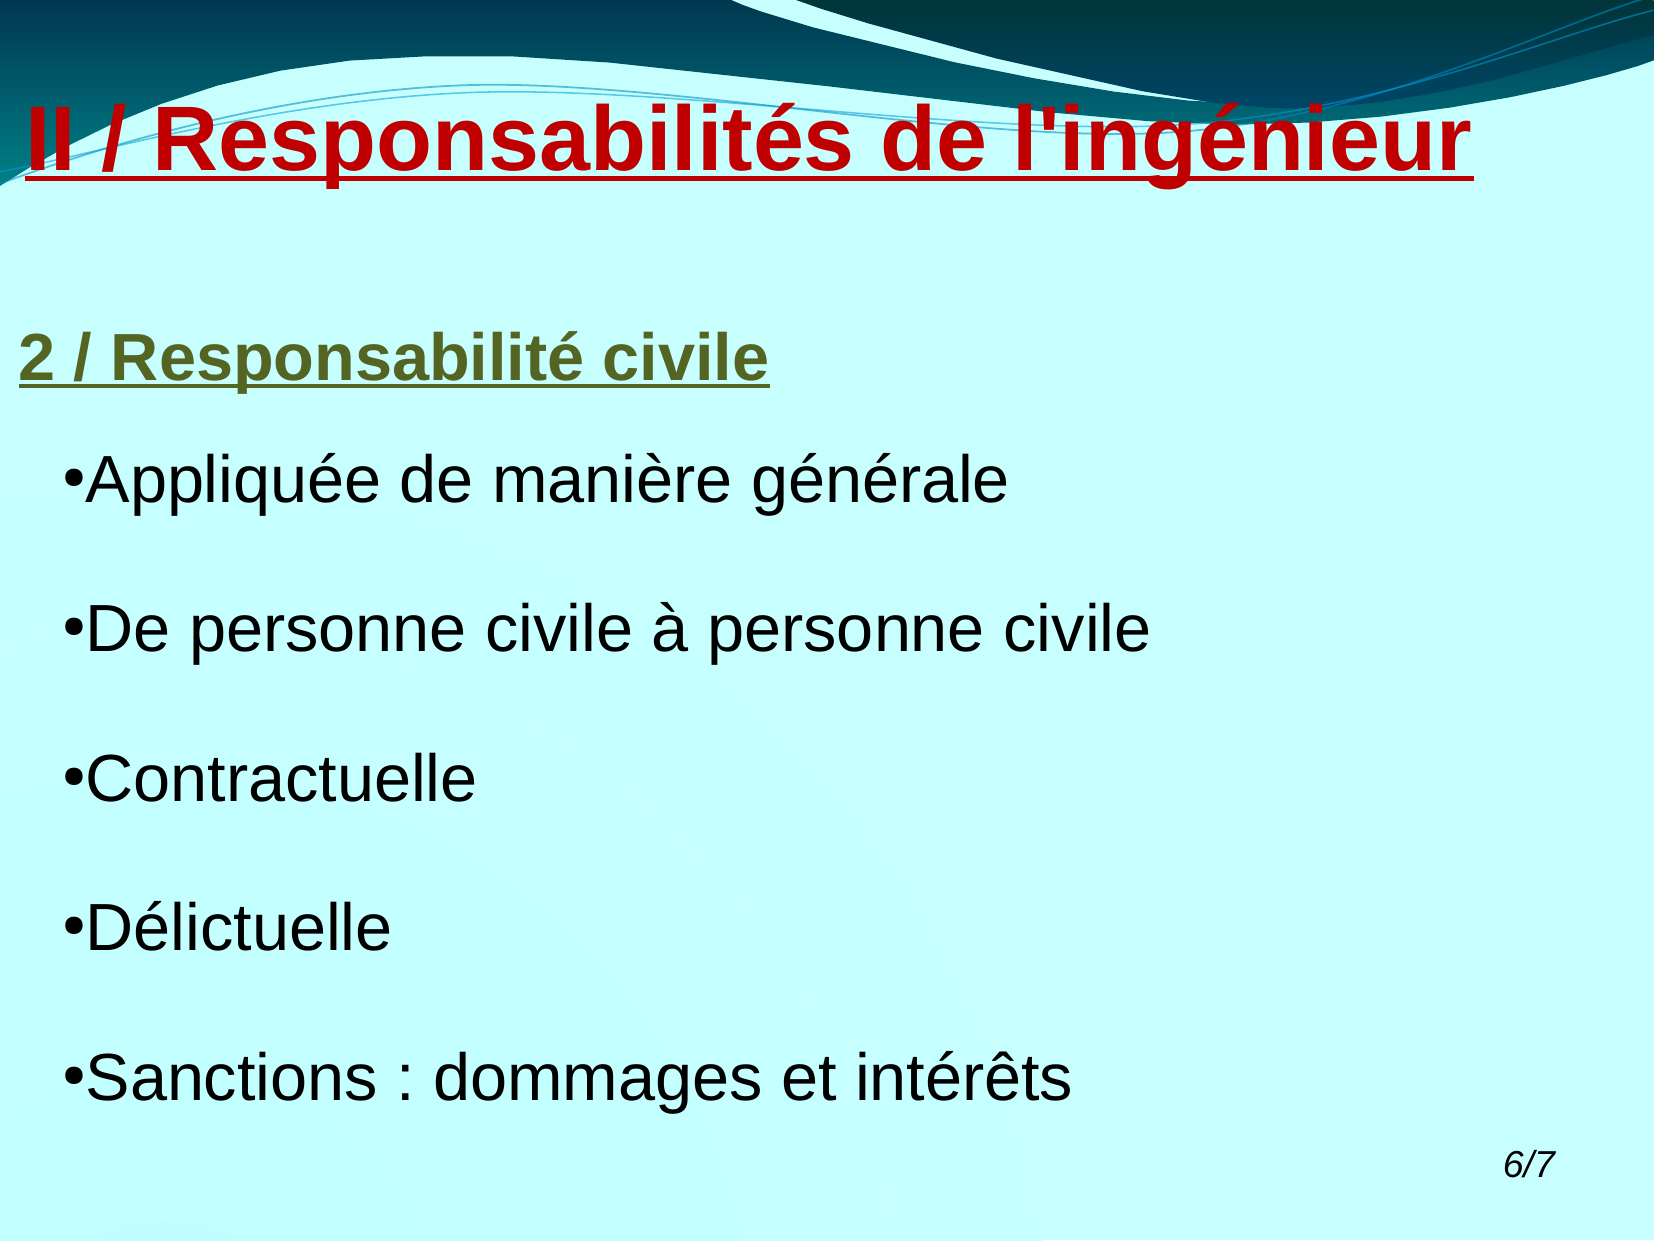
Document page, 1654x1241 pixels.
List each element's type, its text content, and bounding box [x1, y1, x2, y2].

text_box 6/7 [1488, 1136, 1570, 1193]
title II / Responsabilités de l'ingénieur 2 / Responsabilité civile [0, 70, 1489, 686]
text_box Appliquée de manière générale De personne civile à personne civile Contractuelle Délictuelle Sanctions : dommages et intérêts [47, 434, 1164, 1122]
